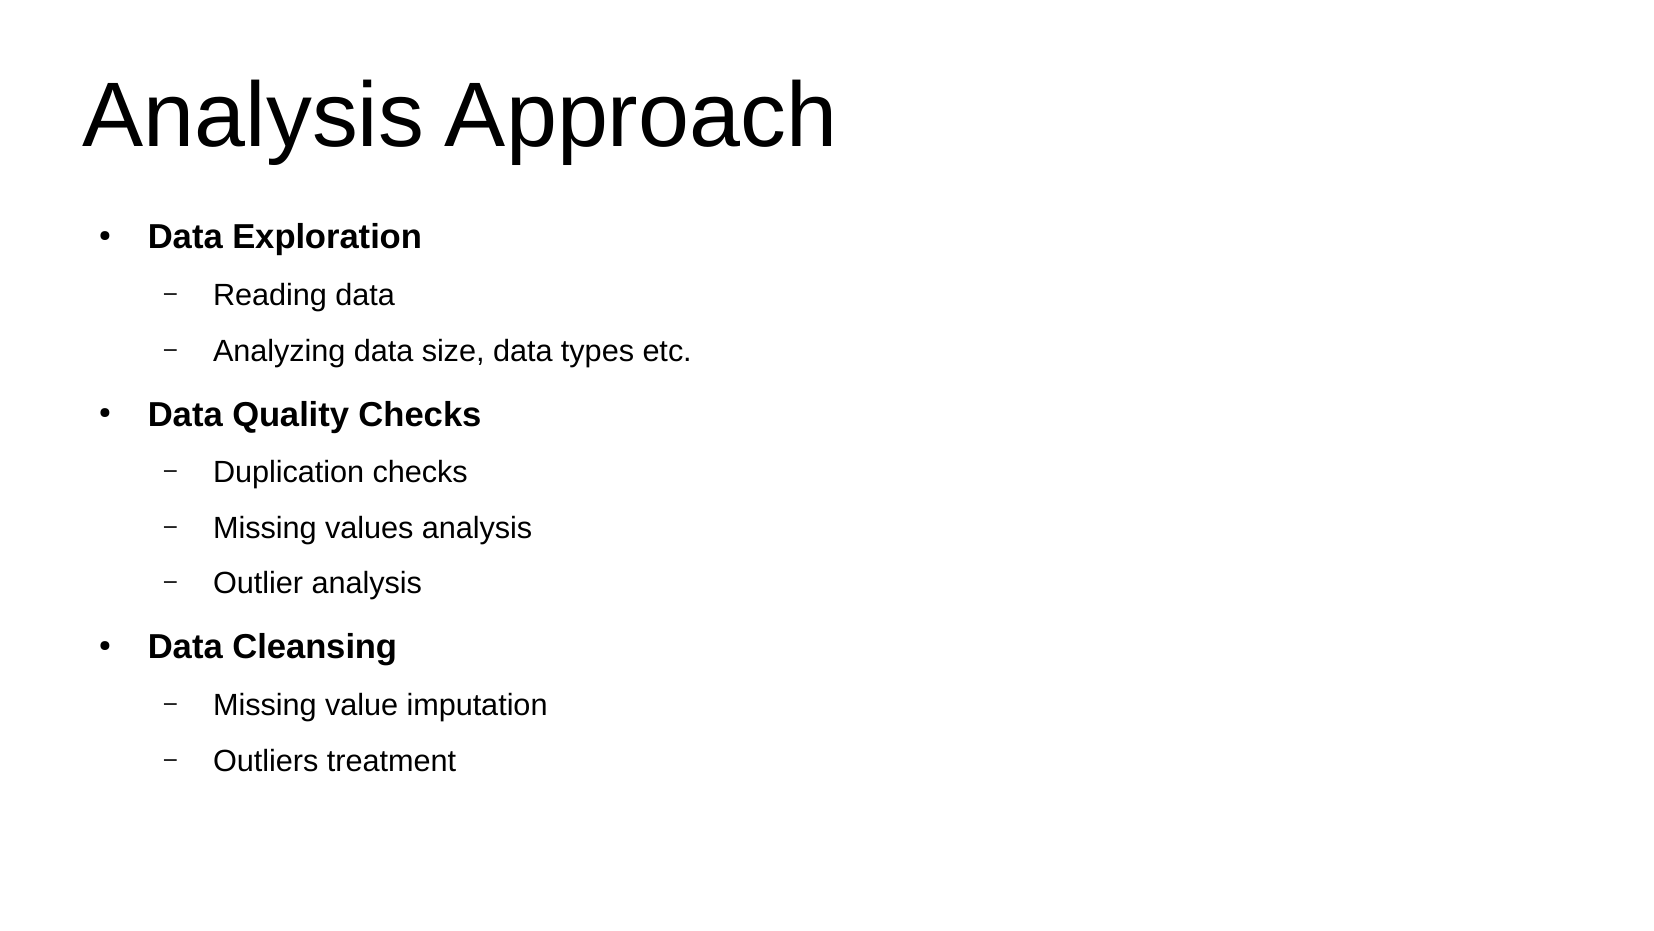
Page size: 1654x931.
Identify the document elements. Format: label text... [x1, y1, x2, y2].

title Analysis Approach [82, 37, 1571, 193]
list Data Exploration Reading data Analyzing data size, data types etc. Data Quality Checks Duplication checks Missing values analysis Outlier analysis Data Cleansing Missing value imputation Outliers treatment [82, 217, 1571, 781]
